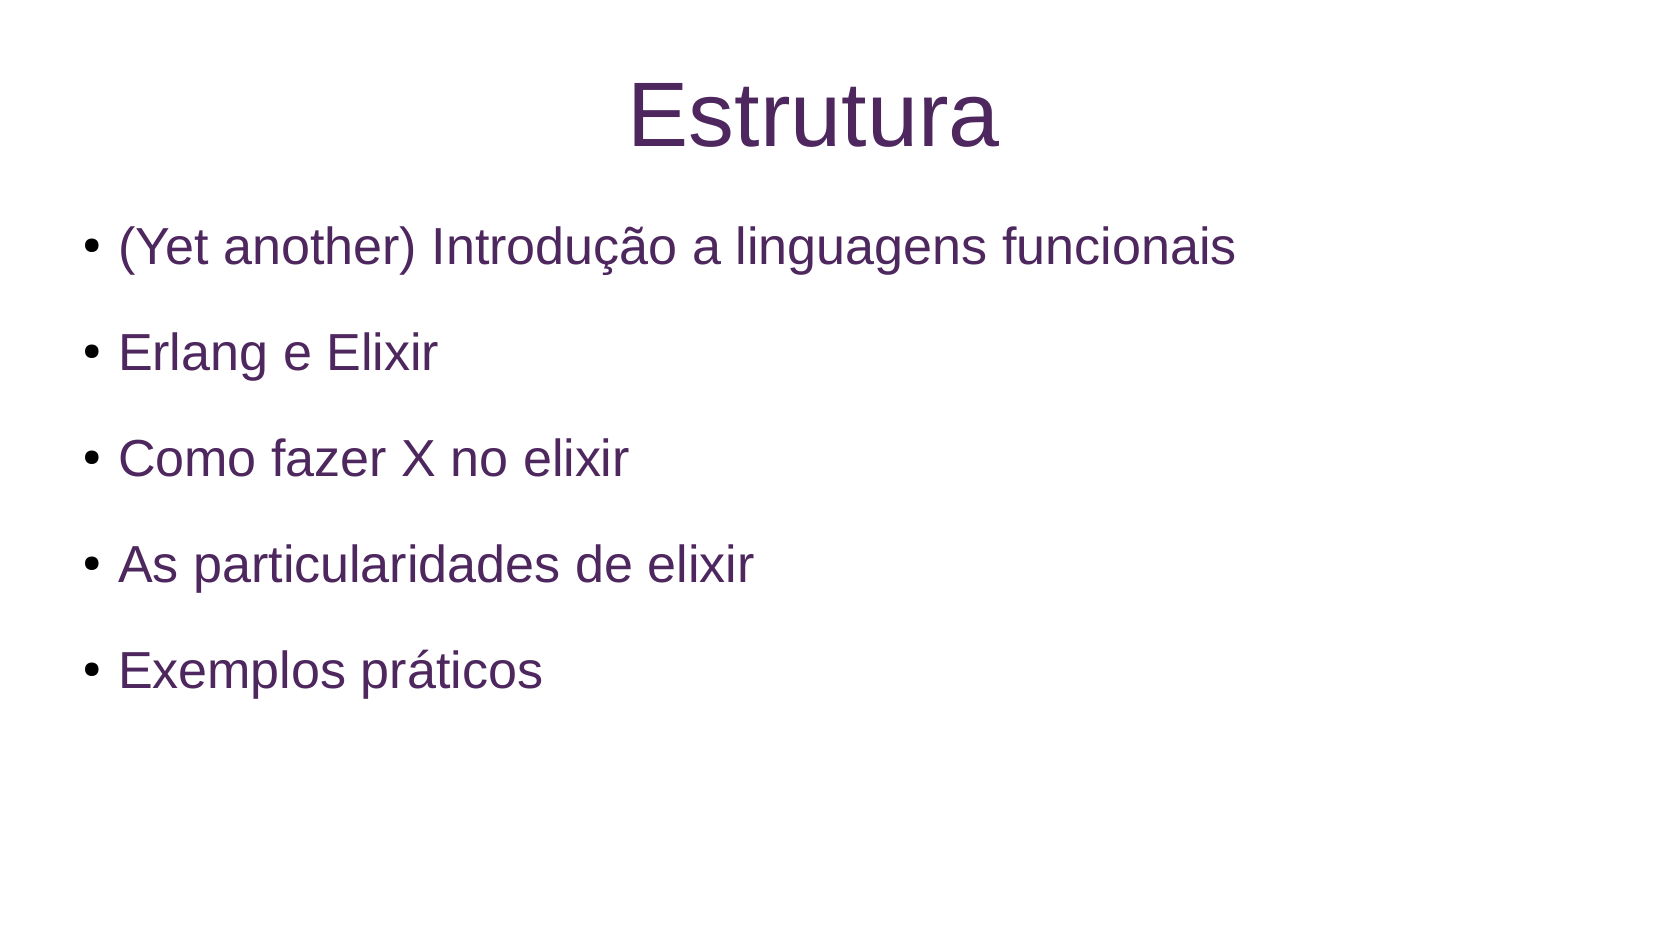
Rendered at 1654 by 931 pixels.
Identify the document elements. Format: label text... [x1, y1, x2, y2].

title Estrutura [82, 37, 1571, 193]
subtitle (Yet another) Introdução a linguagens funcionais Erlang e Elixir Como fazer X no elixir As particularidades de elixir Exemplos práticos [82, 217, 1571, 758]
